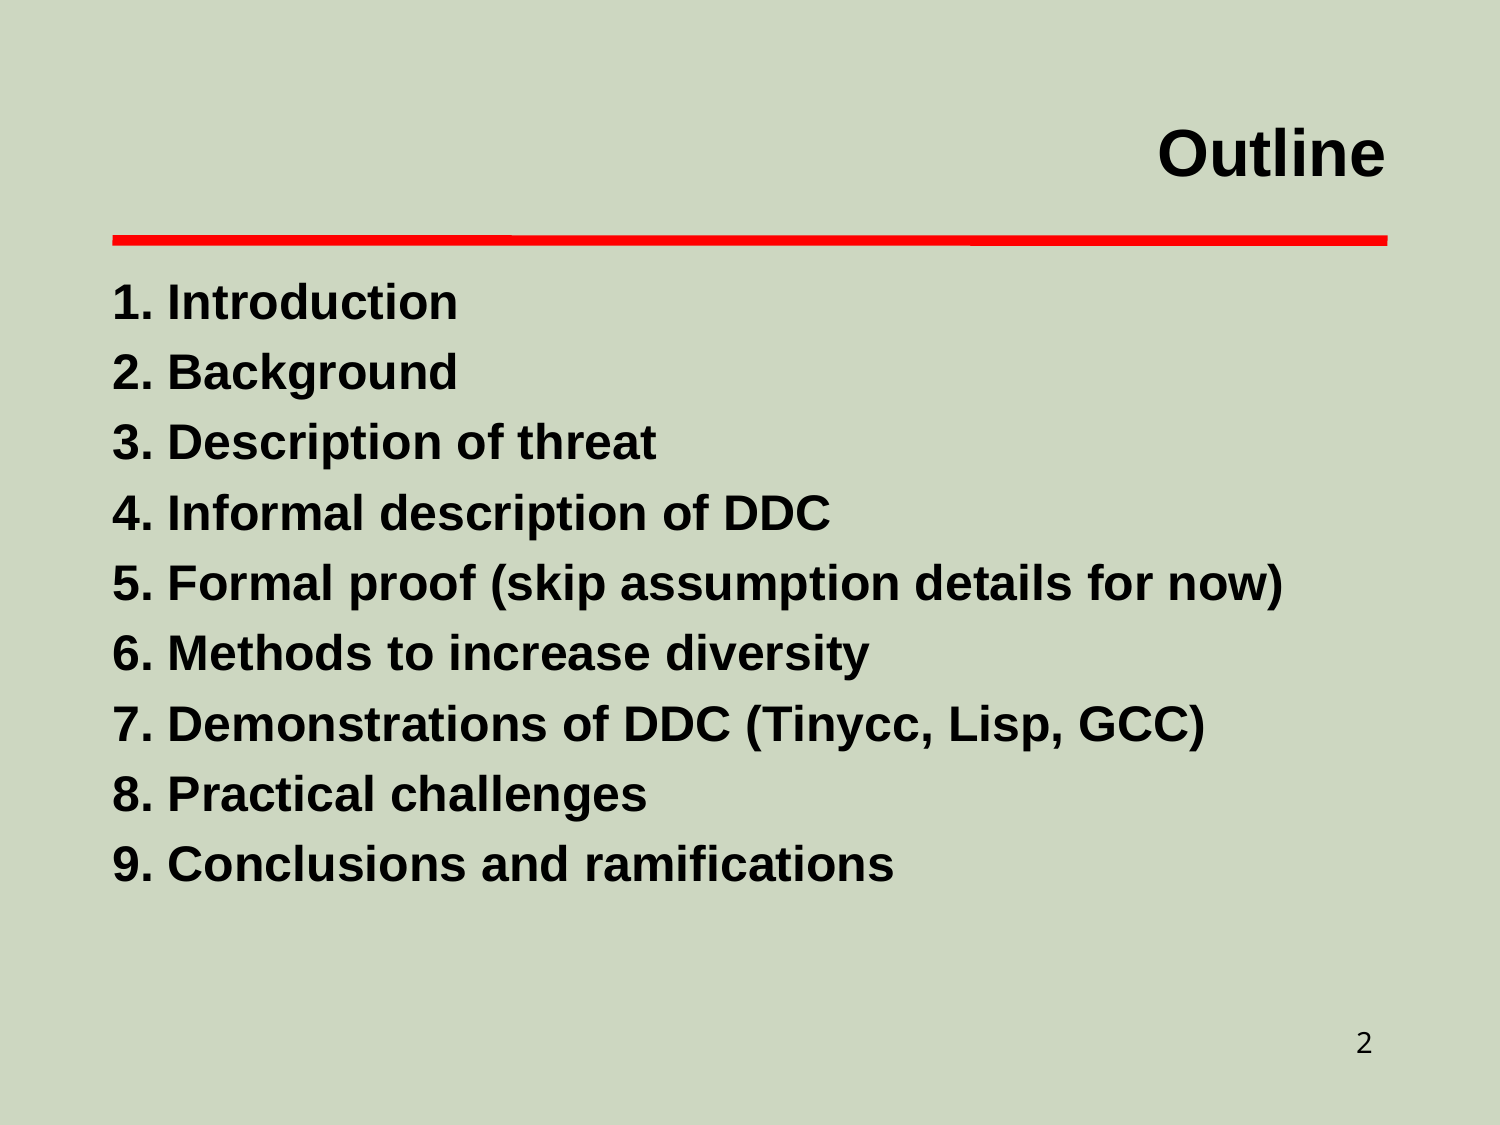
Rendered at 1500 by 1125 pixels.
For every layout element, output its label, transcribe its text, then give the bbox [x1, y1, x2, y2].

list Introduction Background Description of threat Informal description of DDC Formal proof (skip assumption details for now) Methods to increase diversity Demonstrations of DDC (Tinycc, Lisp, GCC) Practical challenges Conclusions and ramifications [112, 274, 1387, 1034]
title Outline [124, 85, 1387, 224]
